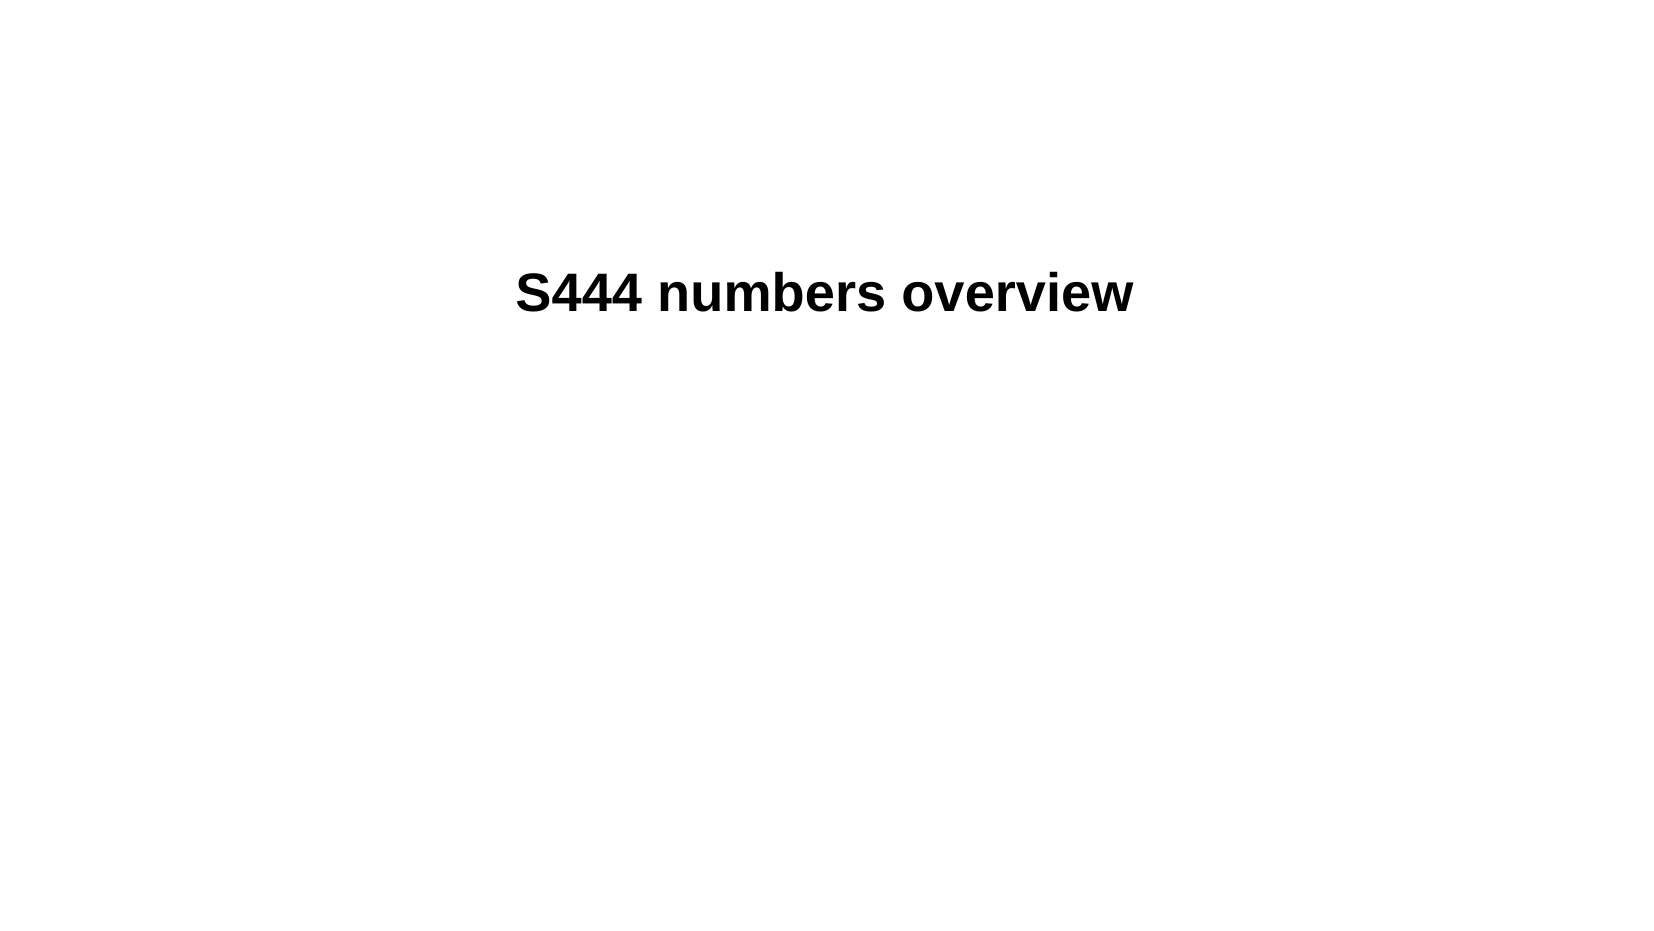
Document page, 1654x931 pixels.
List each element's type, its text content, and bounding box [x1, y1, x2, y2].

text_box S444 numbers overview [75, 255, 1576, 331]
